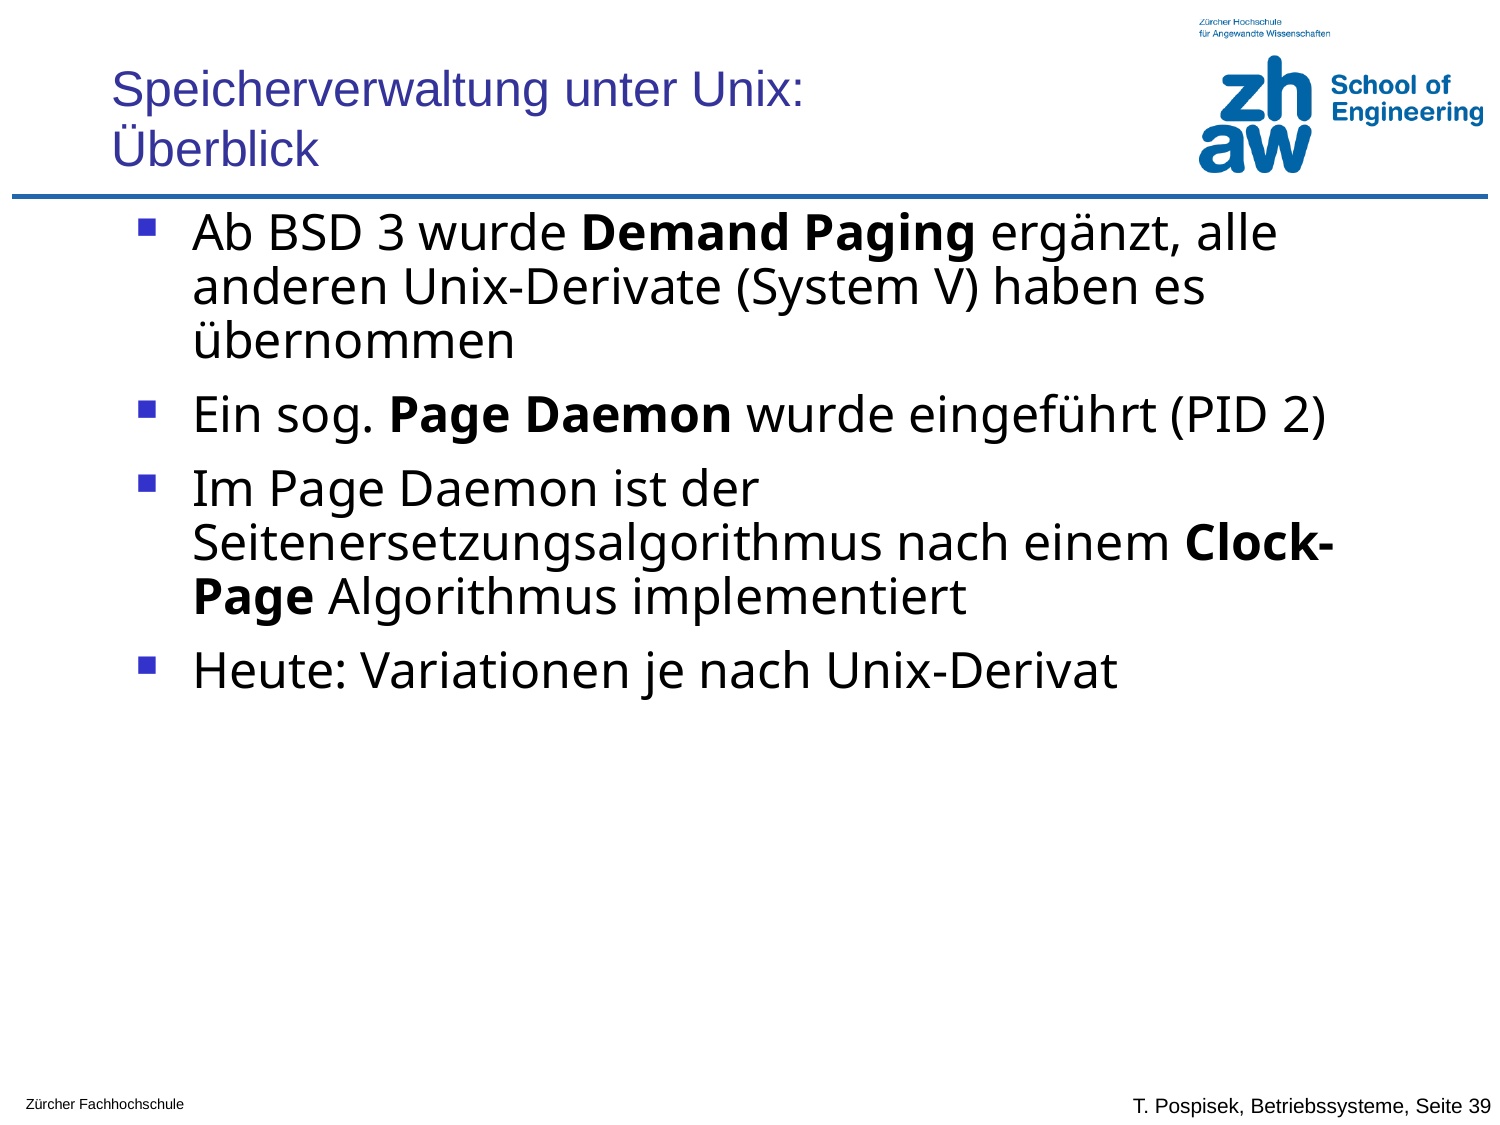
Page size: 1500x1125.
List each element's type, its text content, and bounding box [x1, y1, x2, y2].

picture [1199, 19, 1483, 173]
list Ab BSD 3 wurde Demand Paging ergänzt, alle anderen Unix-Derivate (System V) haben es übernommen Ein sog. Page Daemon wurde eingeführt (PID 2) Im Page Daemon ist der Seitenersetzungsalgorithmus nach einem Clock-Page Algorithmus implementiert Heute: Variationen je nach Unix-Derivat [120, 200, 1388, 1000]
title Speicherverwaltung unter Unix: Überblick [96, 71, 1375, 185]
